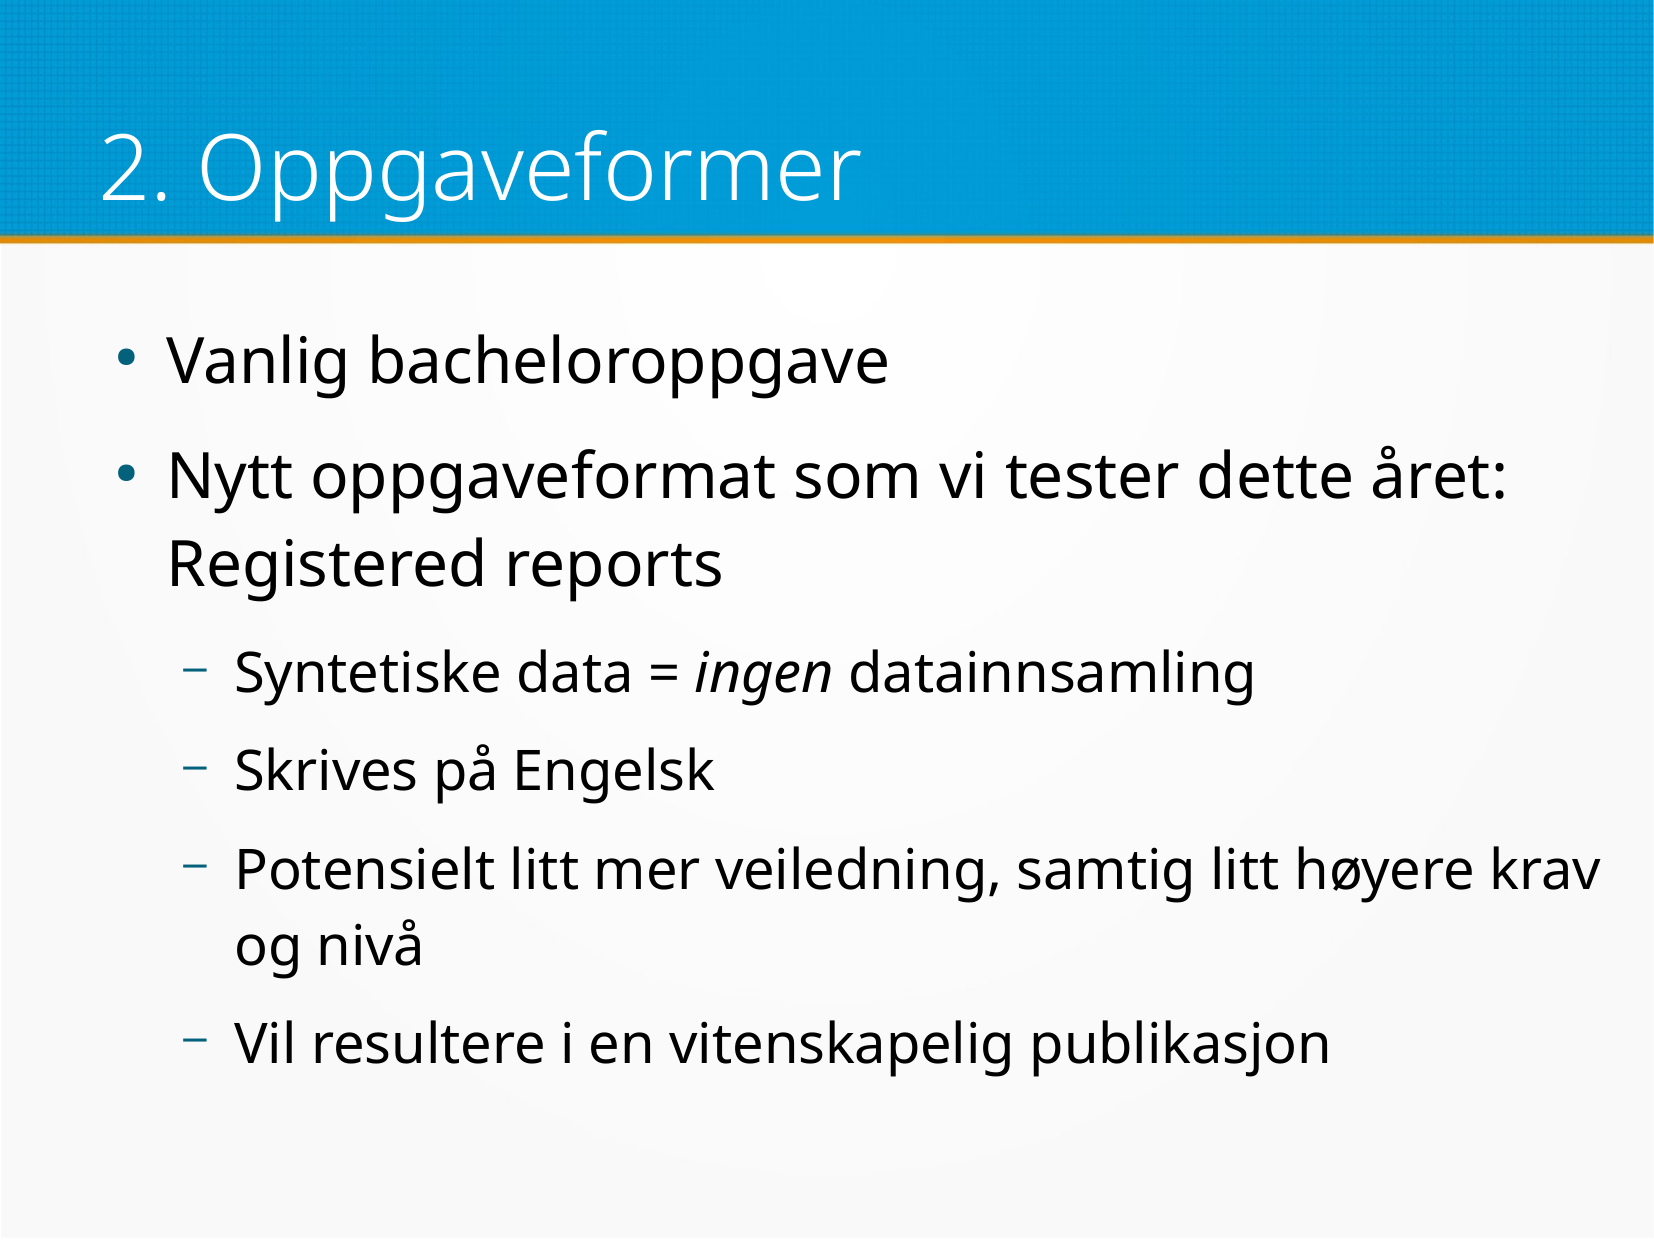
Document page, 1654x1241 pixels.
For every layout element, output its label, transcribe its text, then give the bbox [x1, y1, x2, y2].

title 2. Oppgaveformer [98, 19, 1654, 227]
picture [0, 233, 1654, 1241]
list Vanlig bacheloroppgave Nytt oppgaveformat som vi tester dette året: Registered reports Syntetiske data = ingen datainnsamling Skrives på Engelsk Potensielt litt mer veiledning, samtig litt høyere krav og nivå Vil resultere i en vitenskapelig publikasjon [98, 315, 1619, 1081]
